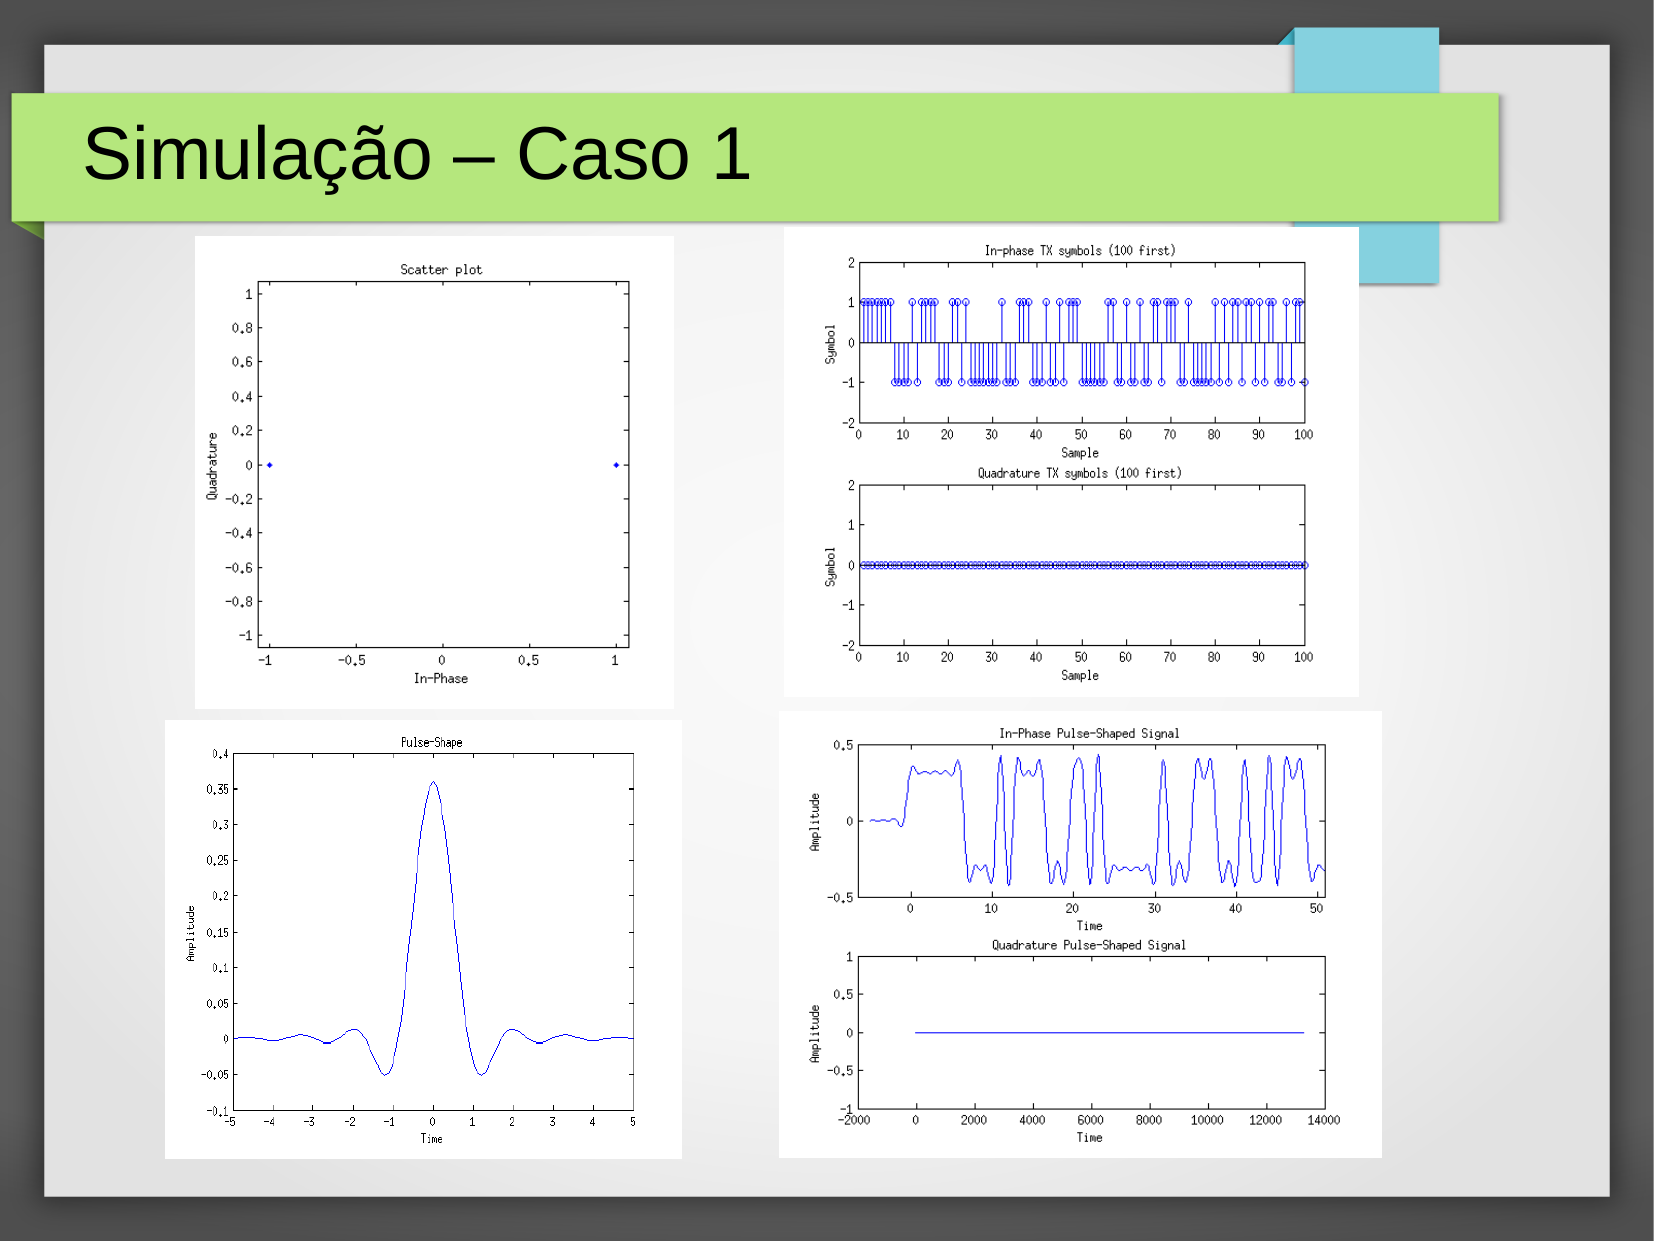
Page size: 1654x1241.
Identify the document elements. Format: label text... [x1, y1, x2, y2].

picture [0, 0, 1654, 1241]
title Simulação – Caso 1 [82, 94, 1264, 213]
